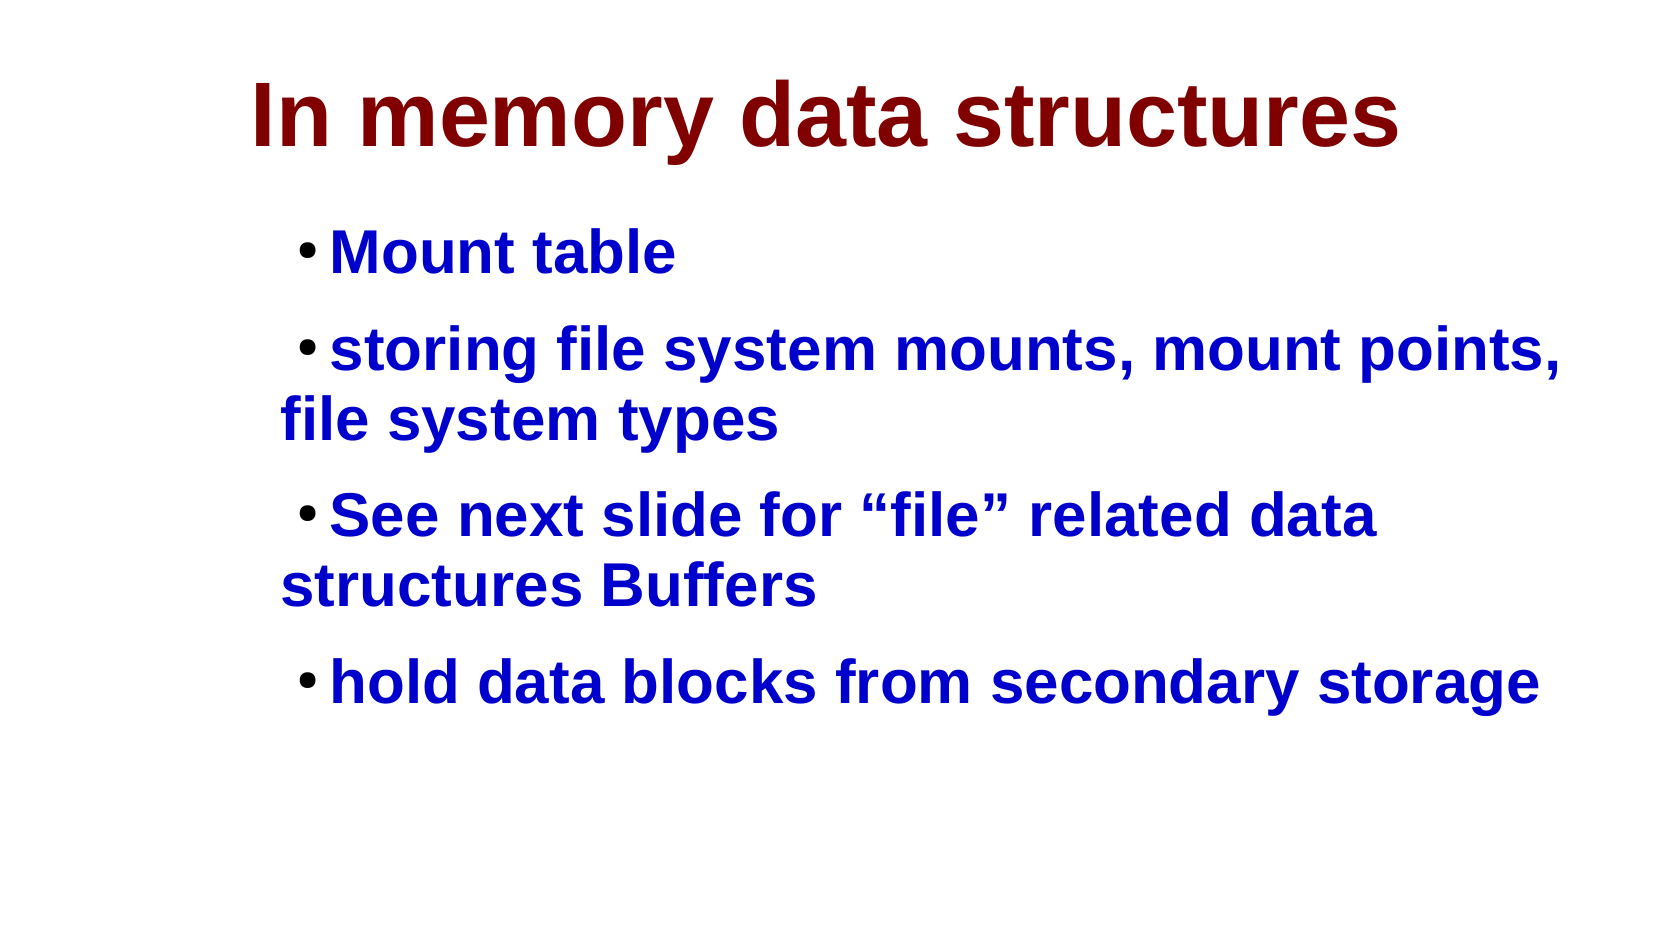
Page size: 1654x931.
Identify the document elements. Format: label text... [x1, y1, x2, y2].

title In memory data structures [82, 37, 1571, 193]
list Mount table storing file system mounts, mount points, file system types See next slide for “file” related data structures Buffers hold data blocks from secondary storage [82, 217, 1571, 757]
